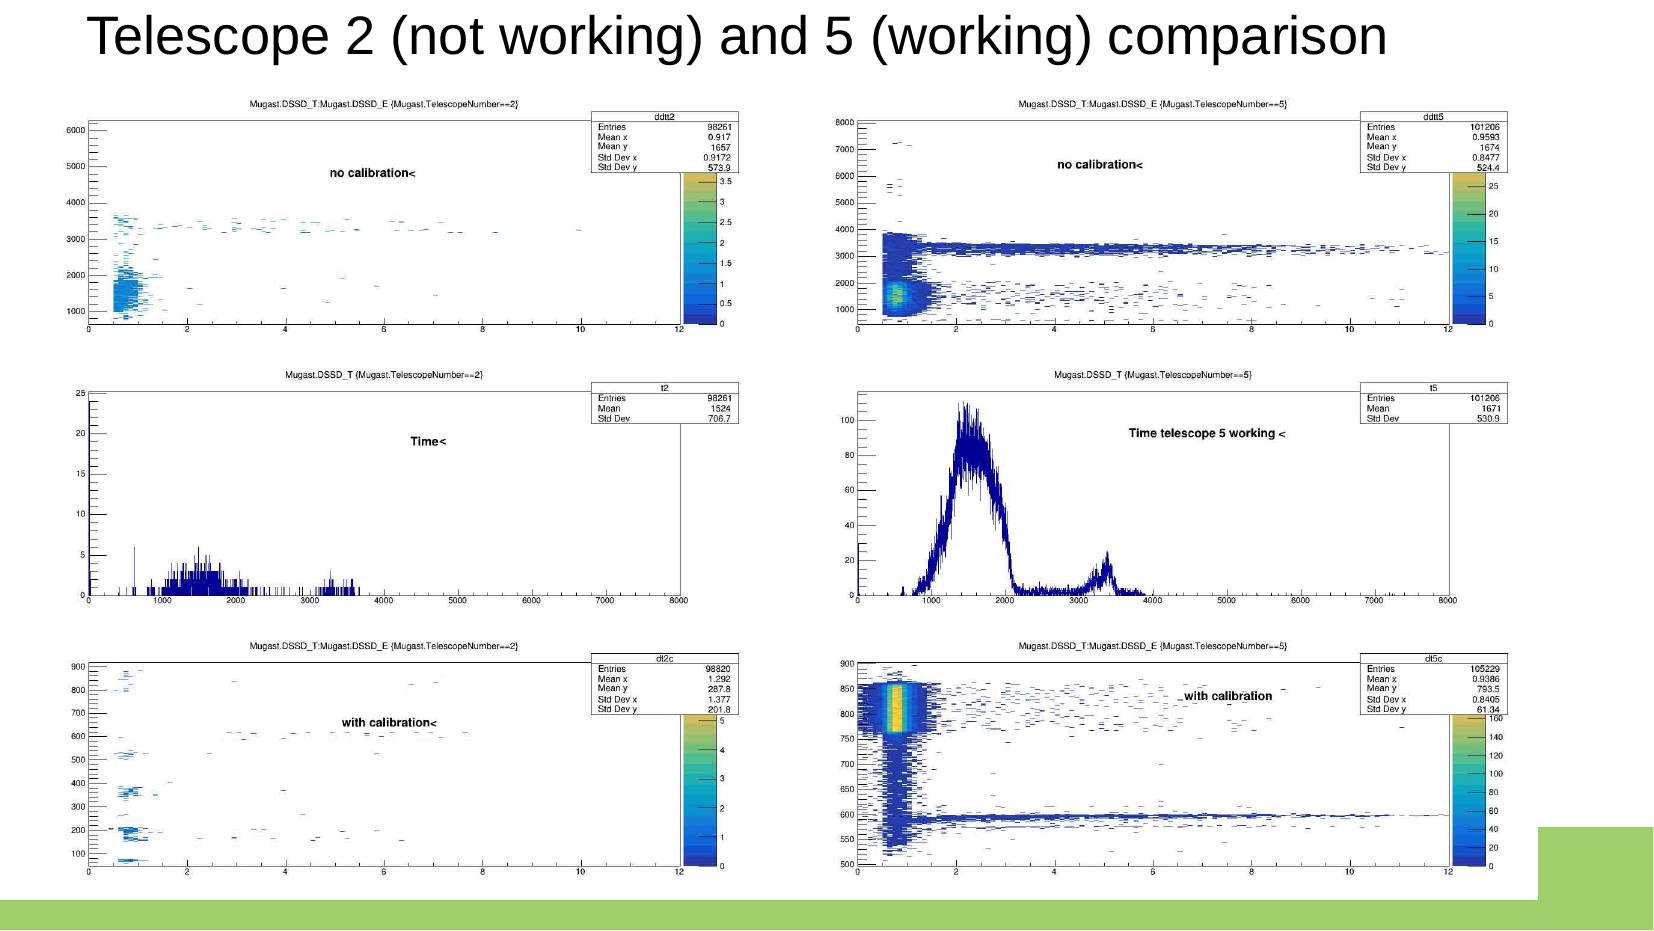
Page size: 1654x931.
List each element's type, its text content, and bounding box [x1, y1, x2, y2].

title Telescope 2 (not working) and 5 (working) comparison [0, 0, 1477, 73]
picture [0, 87, 1538, 901]
